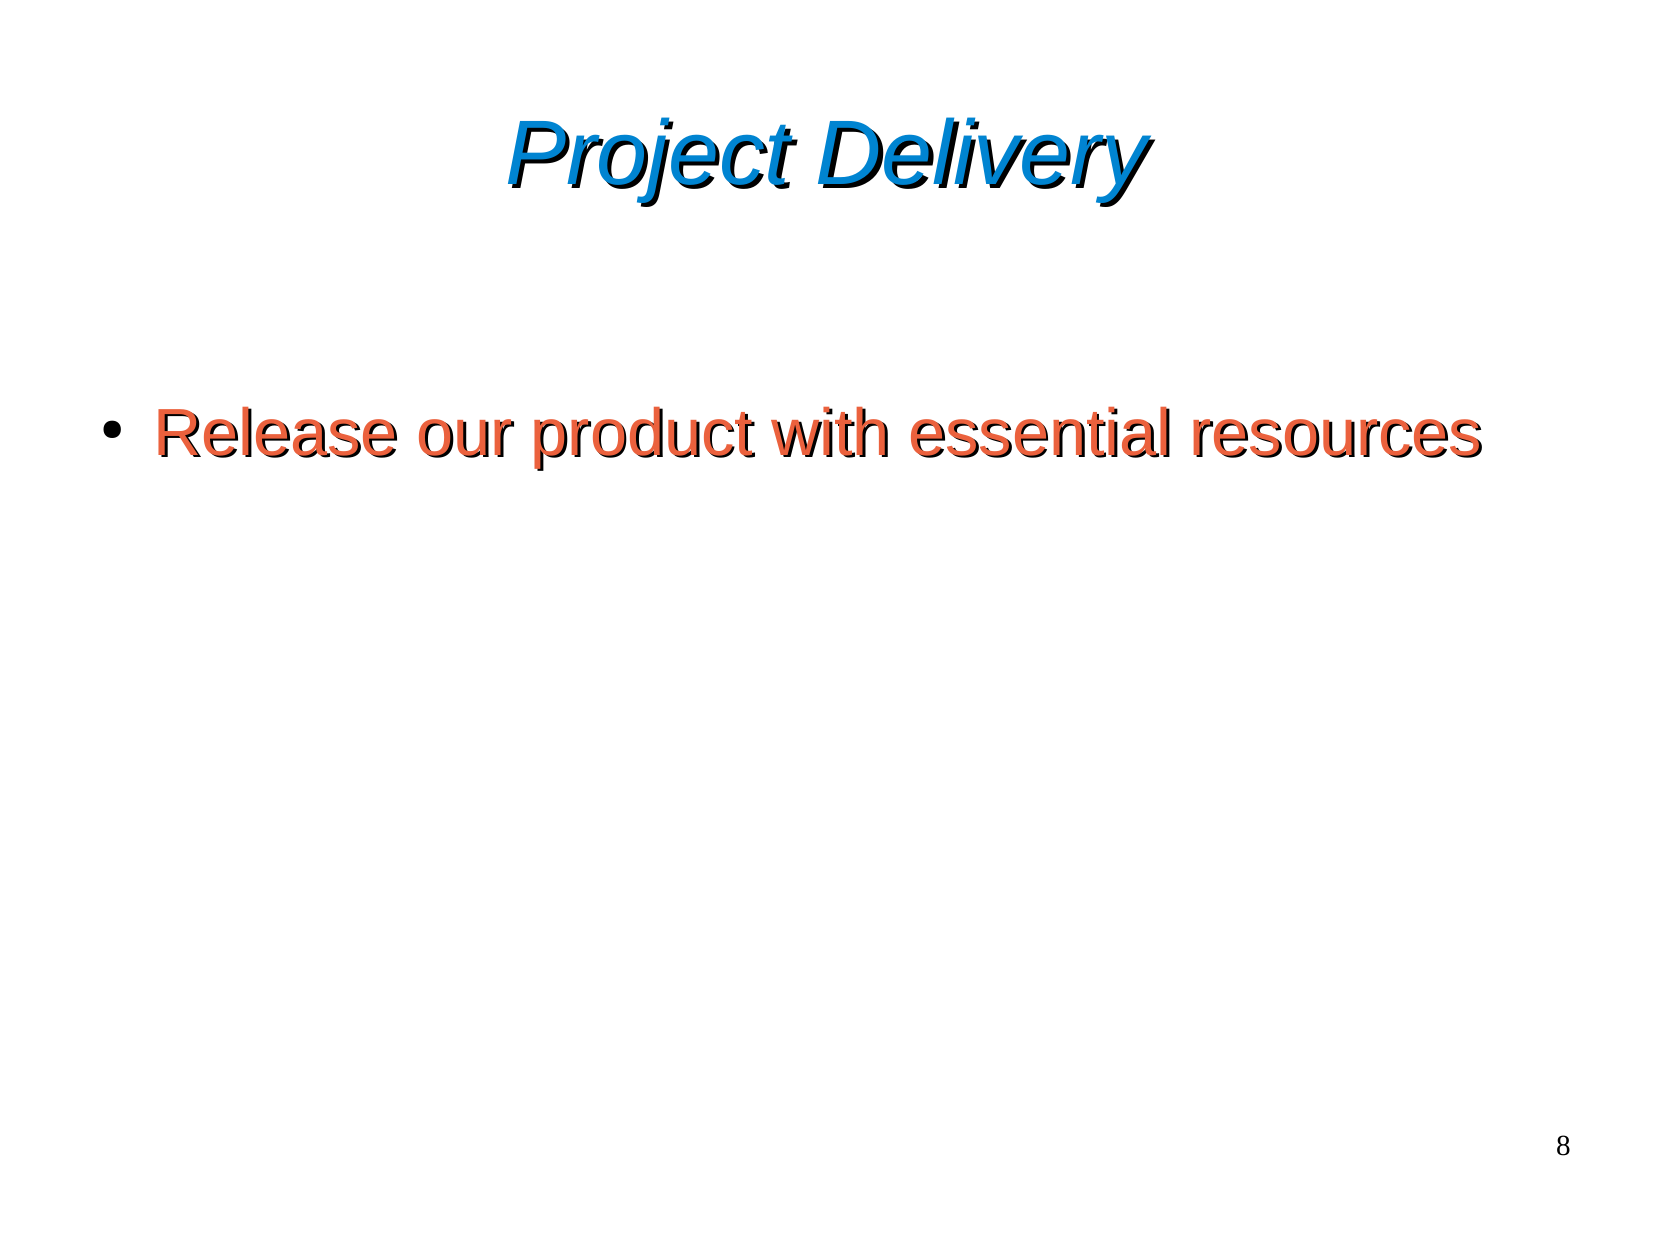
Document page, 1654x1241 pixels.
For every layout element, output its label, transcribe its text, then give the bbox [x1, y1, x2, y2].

list Release our product with essential resources [82, 290, 1538, 1010]
title Project Delivery [82, 49, 1571, 257]
